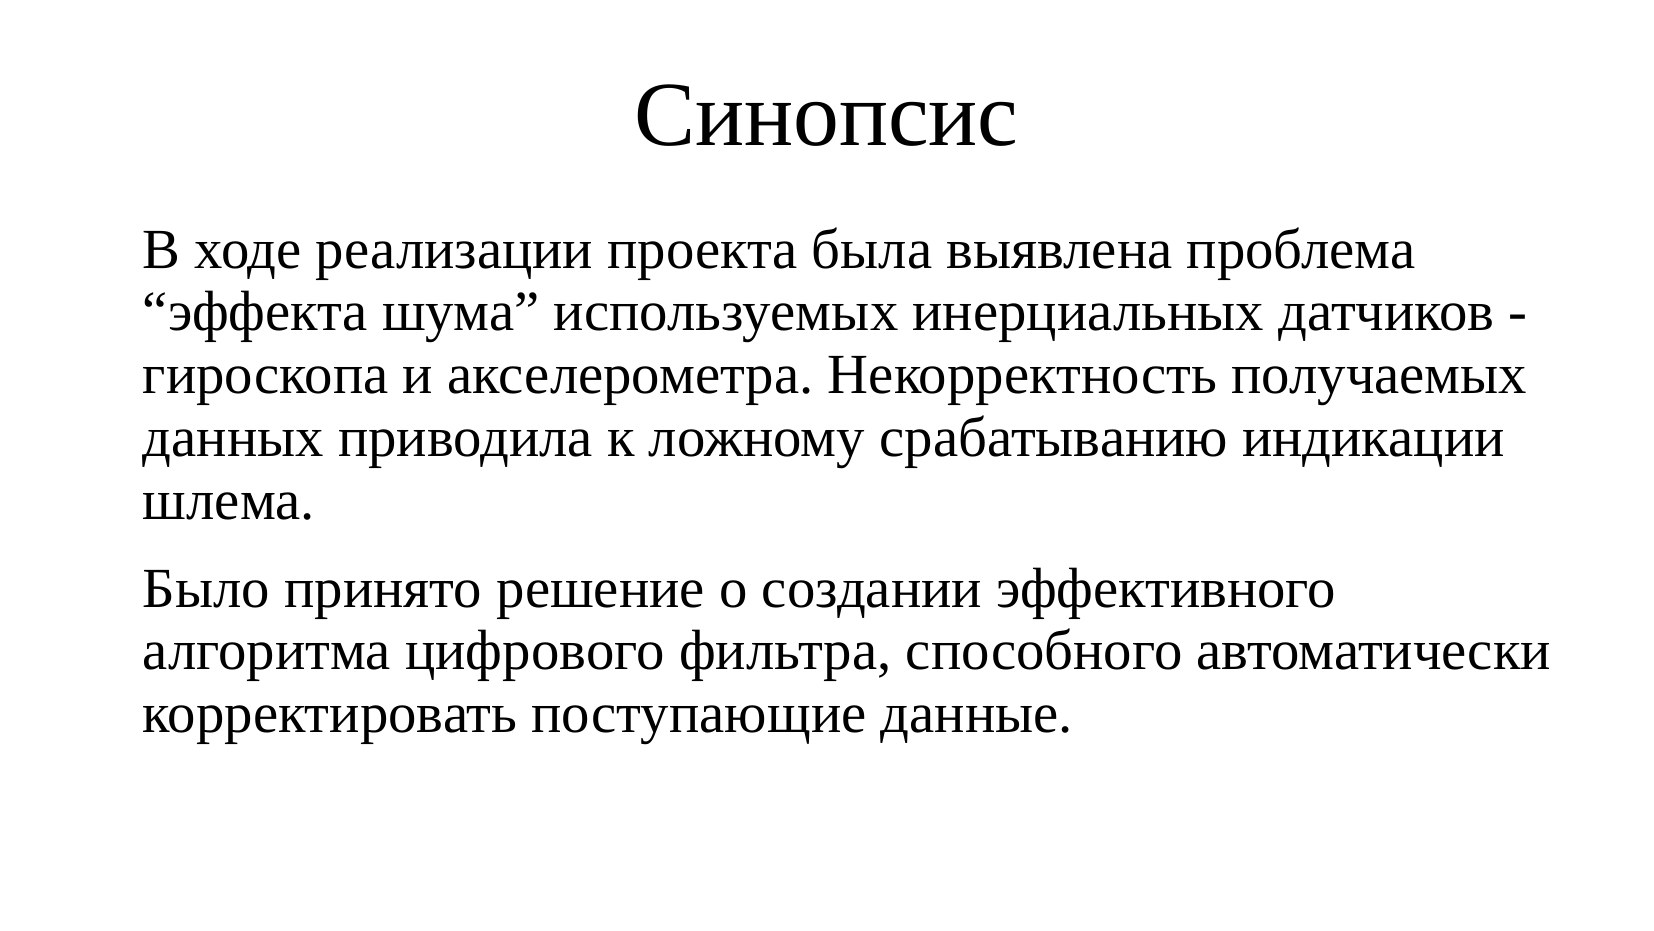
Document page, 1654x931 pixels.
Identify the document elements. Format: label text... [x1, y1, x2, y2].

list В ходе реализации проекта была выявлена проблема “эффекта шума” используемых инерциальных датчиков - гироскопа и акселерометра. Некорректность получаемых данных приводила к ложному срабатыванию индикации шлема. Было принято решение о создании эффективного алгоритма цифрового фильтра, способного автоматически корректировать поступающие данные. [82, 217, 1571, 758]
title Синопсис [82, 37, 1571, 193]
